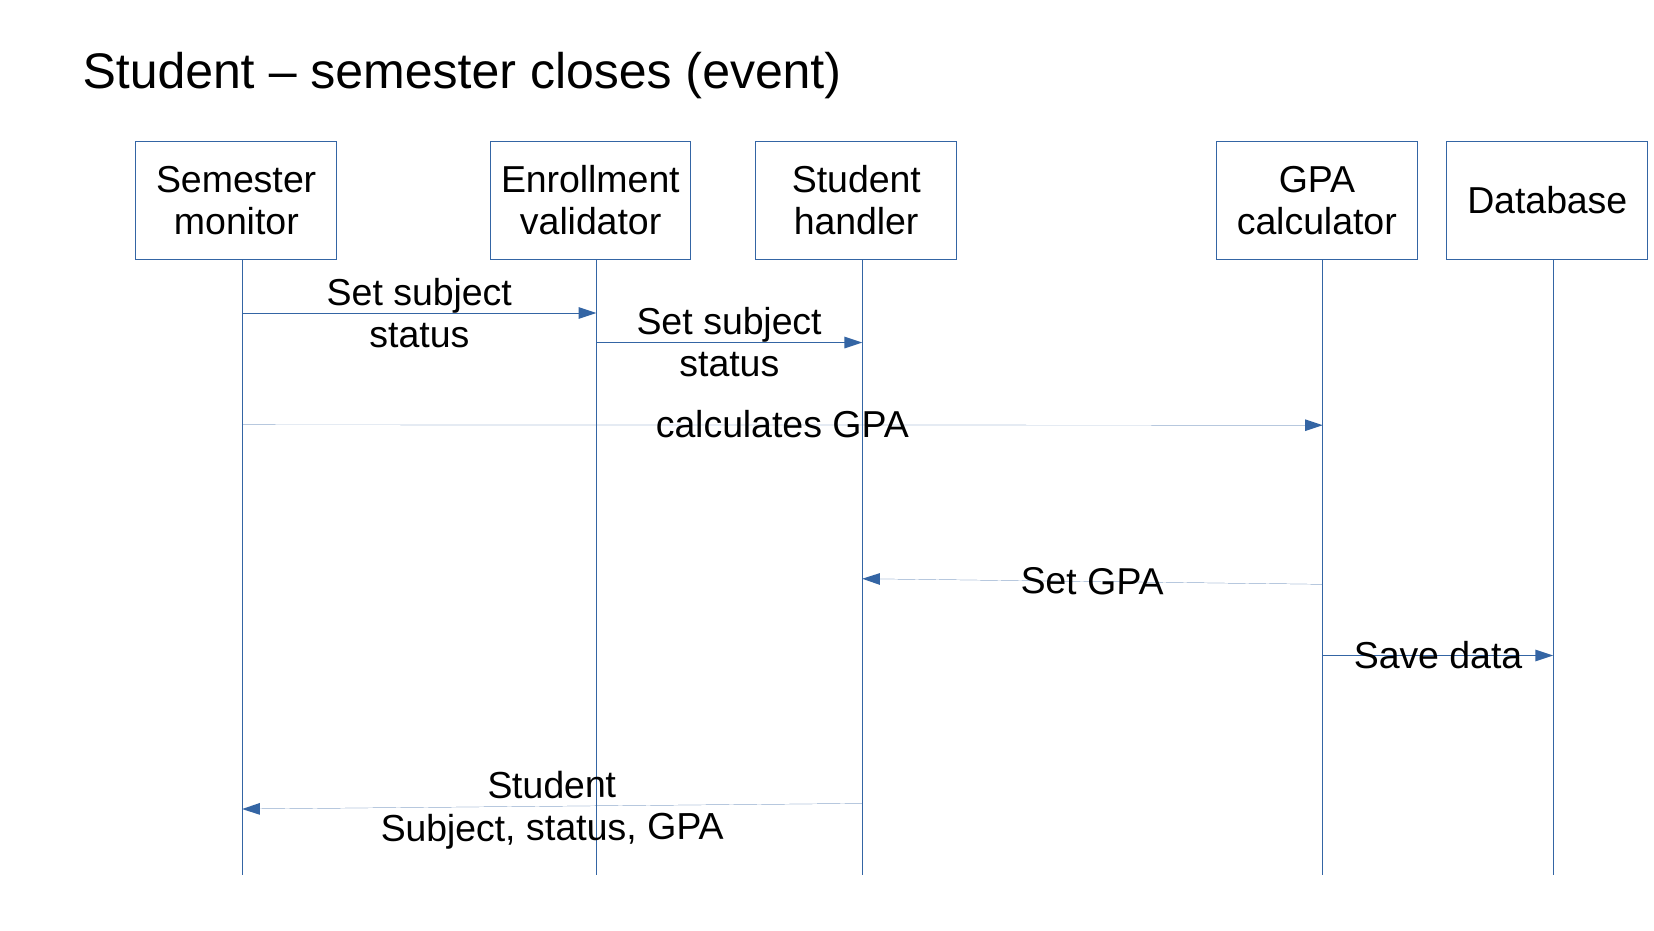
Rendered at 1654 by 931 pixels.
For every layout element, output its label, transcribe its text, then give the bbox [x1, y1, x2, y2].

text_box Semester monitor [135, 141, 337, 260]
text_box Student handler [755, 141, 957, 260]
text_box Enrollment validator [490, 141, 691, 260]
title Student – semester closes (event) [82, 37, 1571, 107]
text_box GPA calculator [1216, 141, 1418, 260]
text_box Database [1446, 141, 1648, 260]
